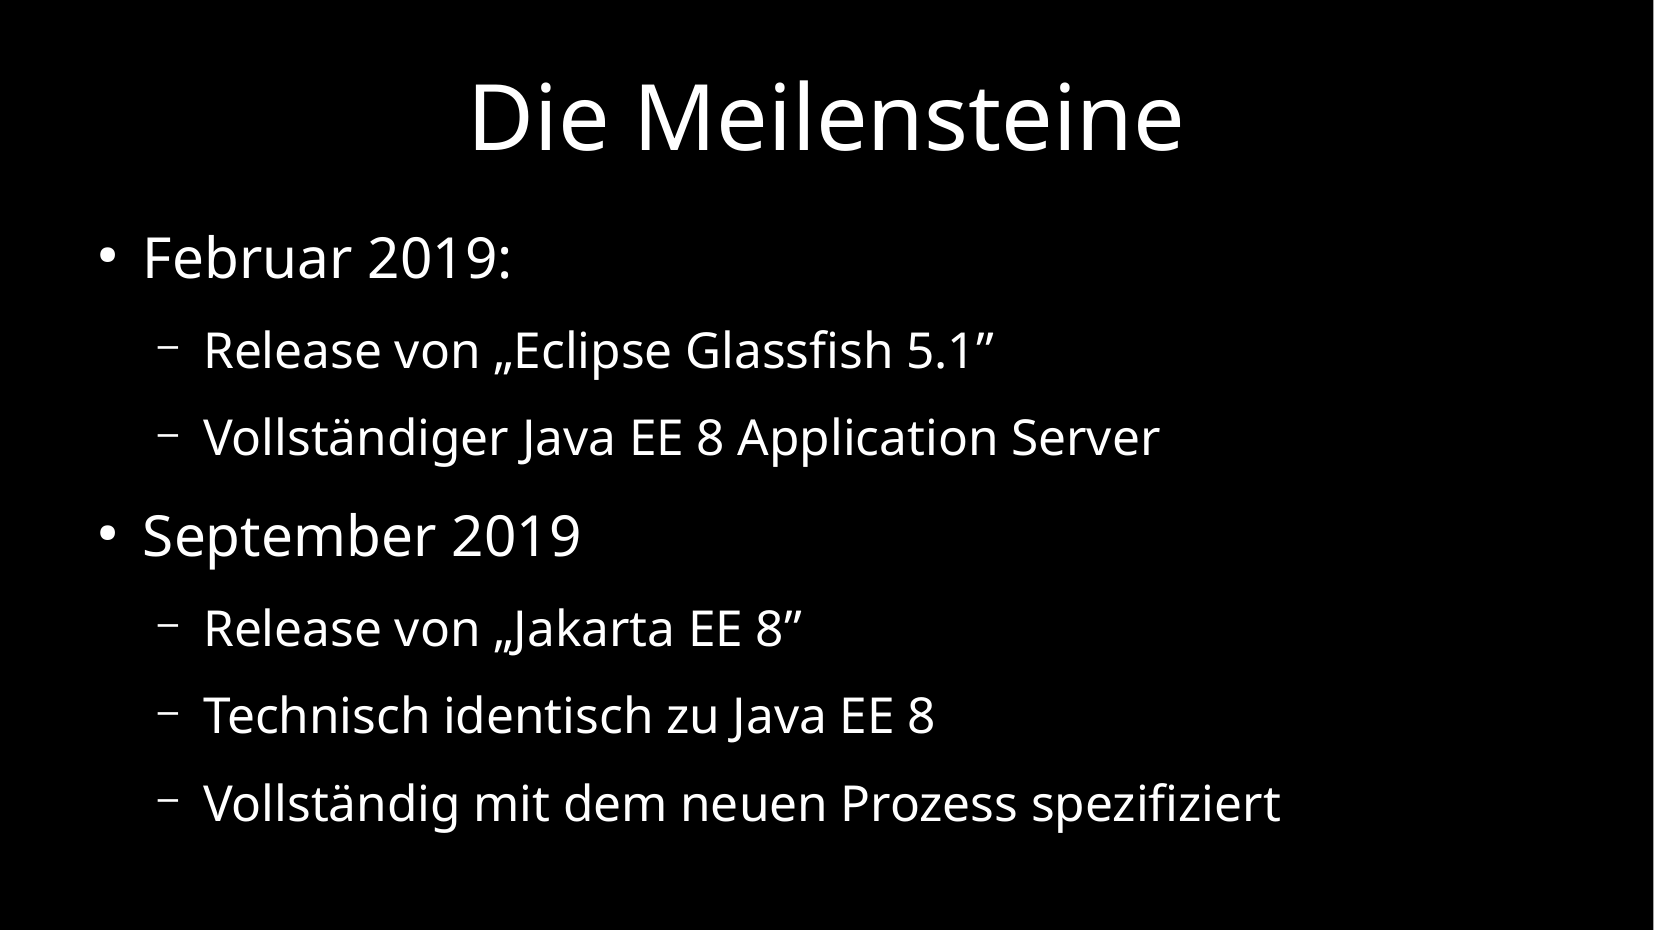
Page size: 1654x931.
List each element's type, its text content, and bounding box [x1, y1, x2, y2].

title Die Meilensteine [82, 37, 1571, 193]
list Februar 2019: Release von „Eclipse Glassfish 5.1” Vollständiger Java EE 8 Application Server September 2019 Release von „Jakarta EE 8” Technisch identisch zu Java EE 8 Vollständig mit dem neuen Prozess spezifiziert [82, 217, 1571, 841]
